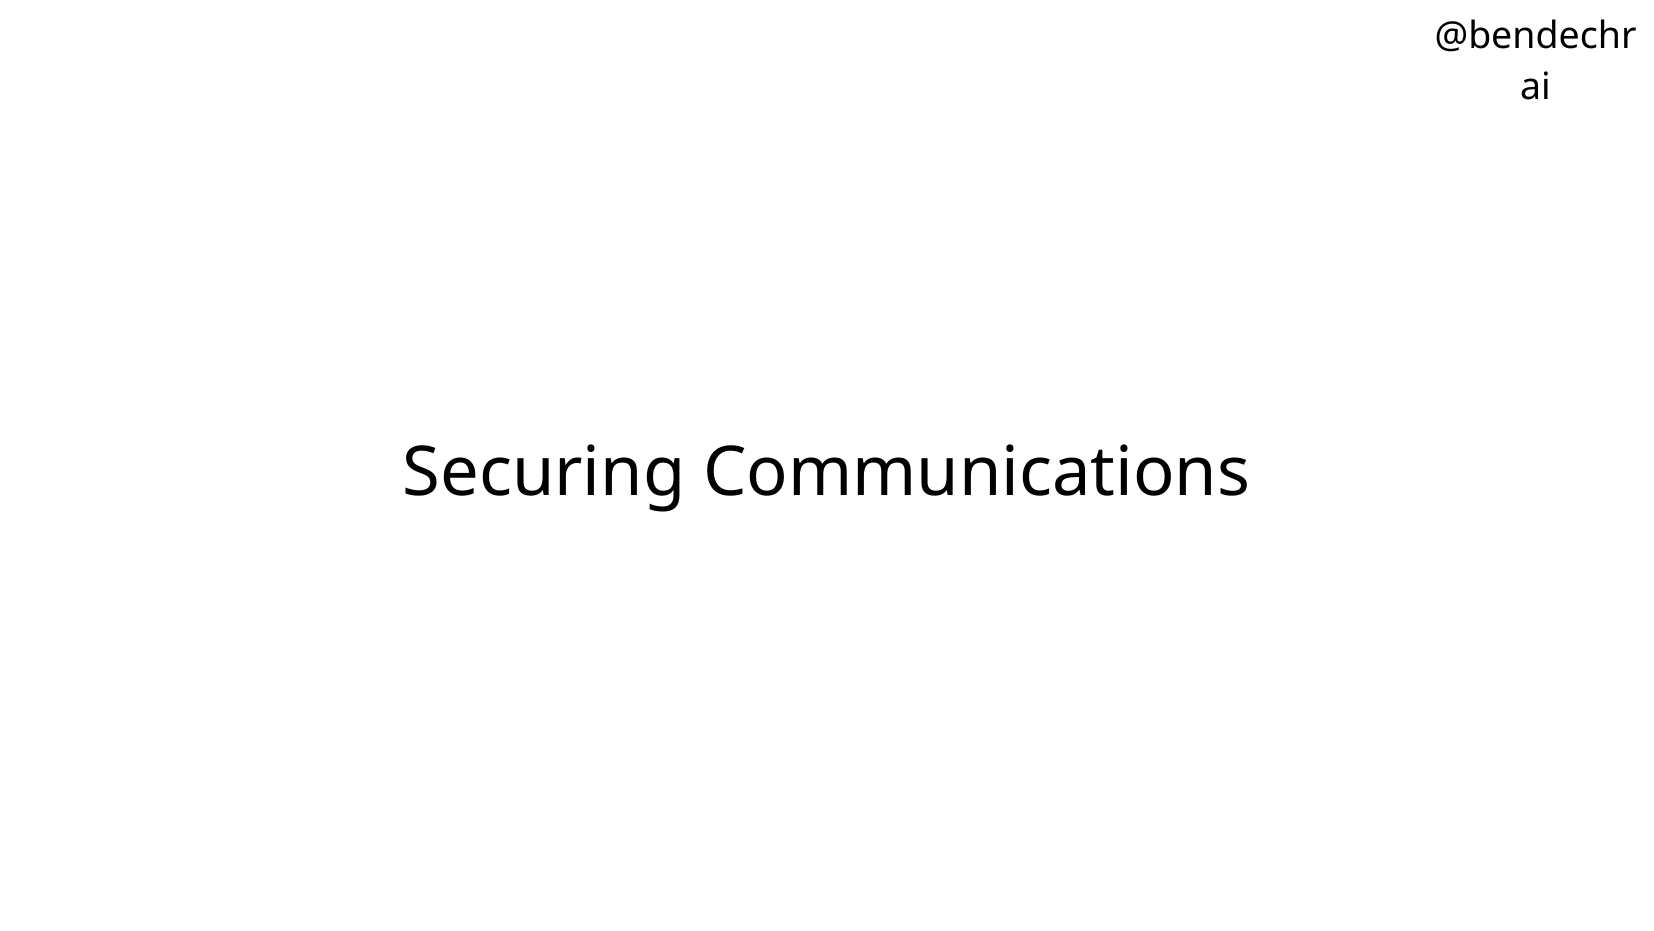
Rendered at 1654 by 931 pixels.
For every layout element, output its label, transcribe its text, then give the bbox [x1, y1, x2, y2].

title Securing Communications [82, 391, 1571, 547]
